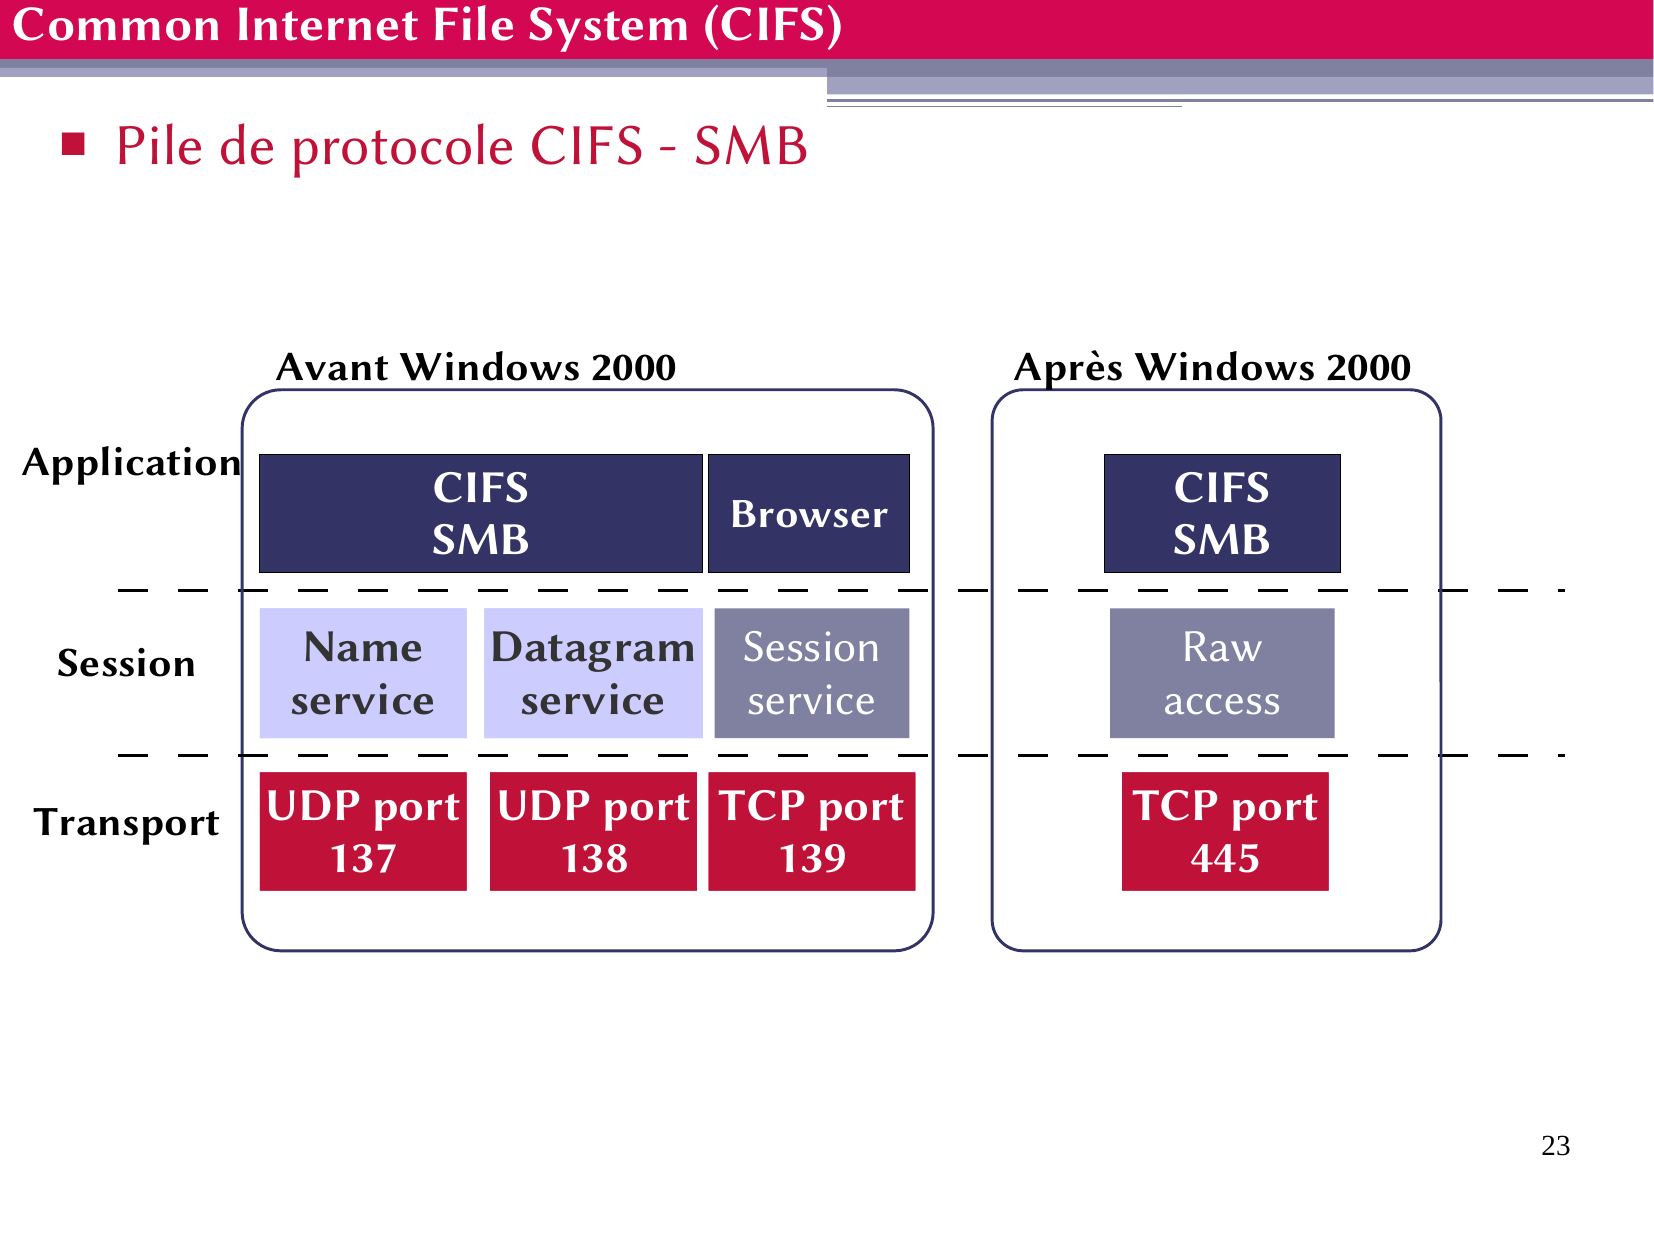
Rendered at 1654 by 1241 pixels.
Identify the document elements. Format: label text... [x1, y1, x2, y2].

text_box Name service [259, 608, 467, 739]
text_box CIFS SMB [259, 454, 703, 573]
text_box TCP port 445 [1122, 772, 1329, 891]
text_box [0, 0, 1654, 136]
text_box Session service [714, 608, 910, 739]
text_box Session [42, 631, 206, 694]
list Common Internet File System (CIFS) [11, 0, 1182, 54]
text_box Raw access [1110, 608, 1335, 739]
text_box Application [6, 430, 249, 494]
text_box Après Windows 2000 [999, 336, 1413, 399]
text_box Browser [708, 454, 910, 573]
text_box Transport [18, 790, 227, 854]
text_box Datagram service [484, 608, 703, 739]
text_box UDP port 138 [490, 772, 697, 891]
text_box UDP port 137 [259, 772, 467, 891]
text_box TCP port 139 [708, 772, 916, 891]
list Pile de protocole CIFS - SMB [44, 112, 1611, 207]
text_box CIFS SMB [1104, 454, 1341, 573]
text_box Avant Windows 2000 [260, 336, 678, 399]
